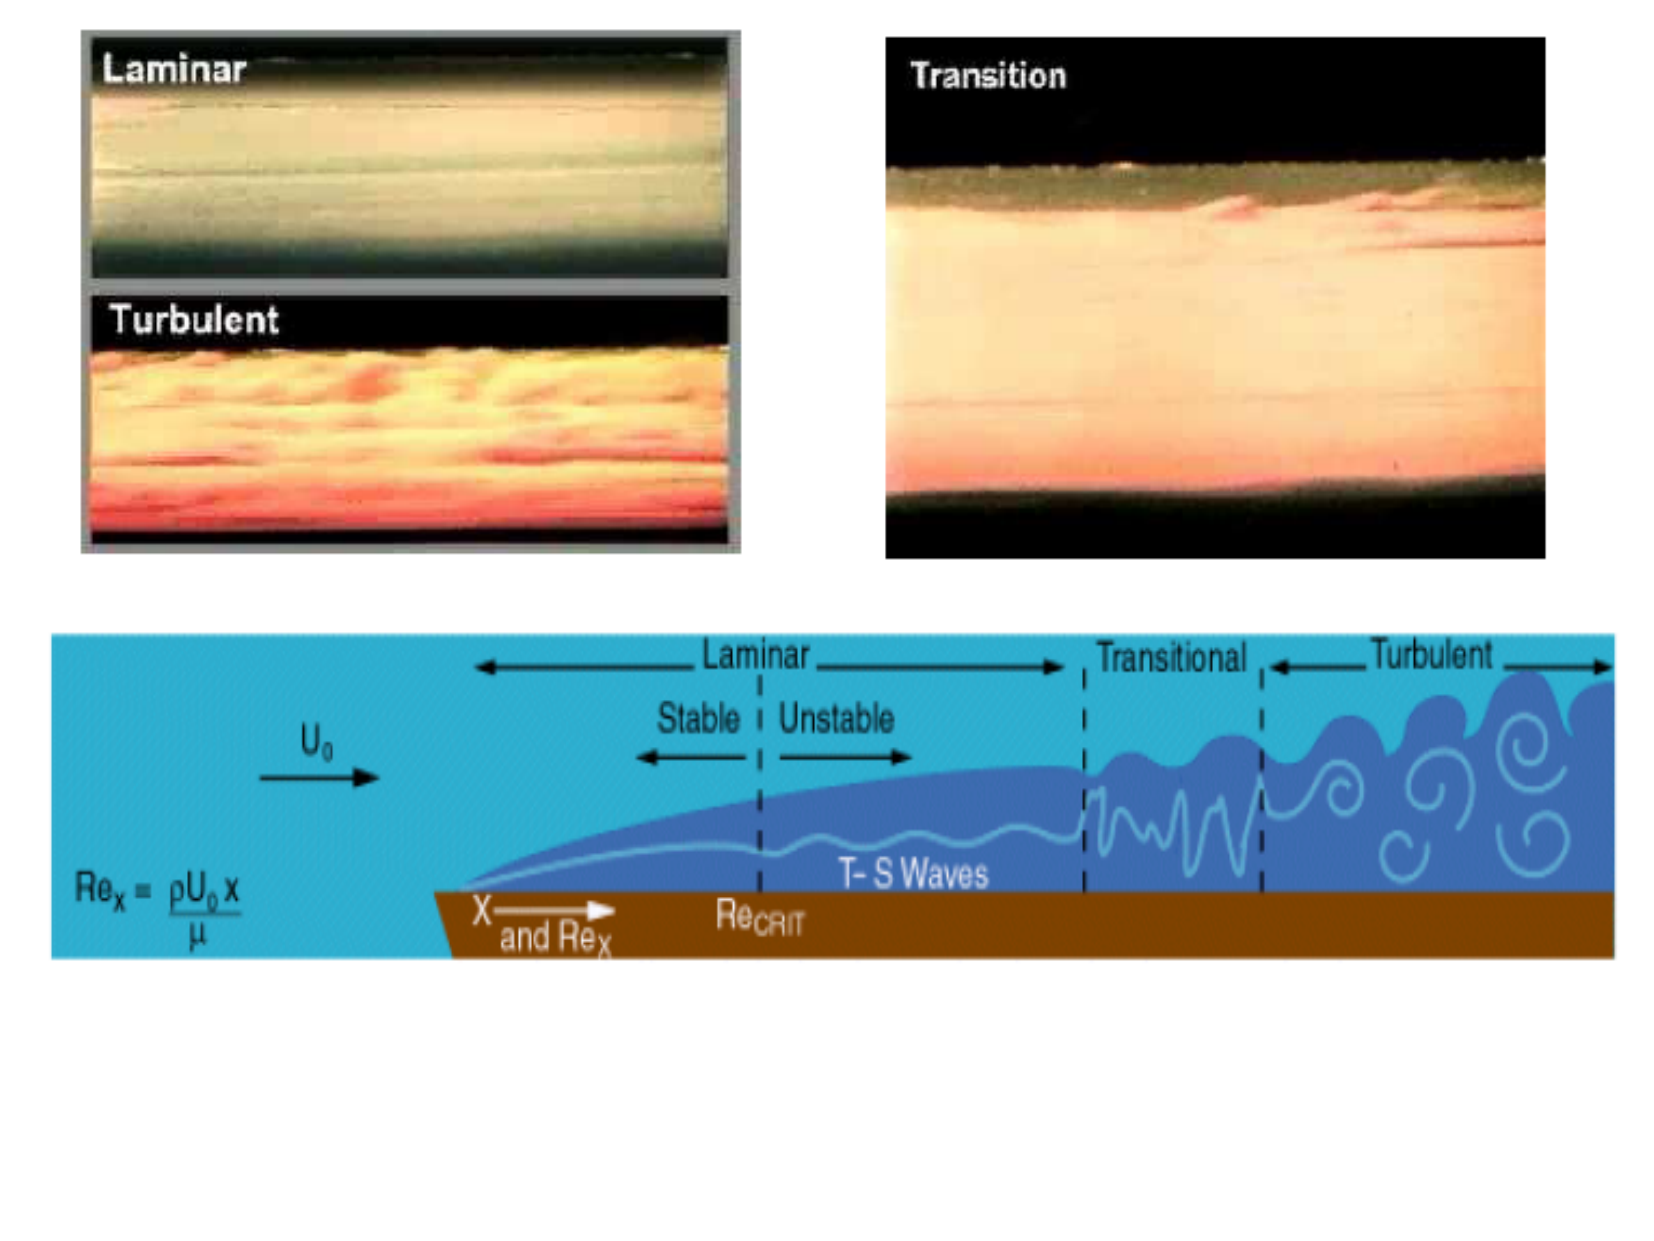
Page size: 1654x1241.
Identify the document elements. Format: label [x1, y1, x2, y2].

picture [47, 0, 774, 591]
picture [838, 0, 1560, 579]
picture [11, 602, 1654, 993]
